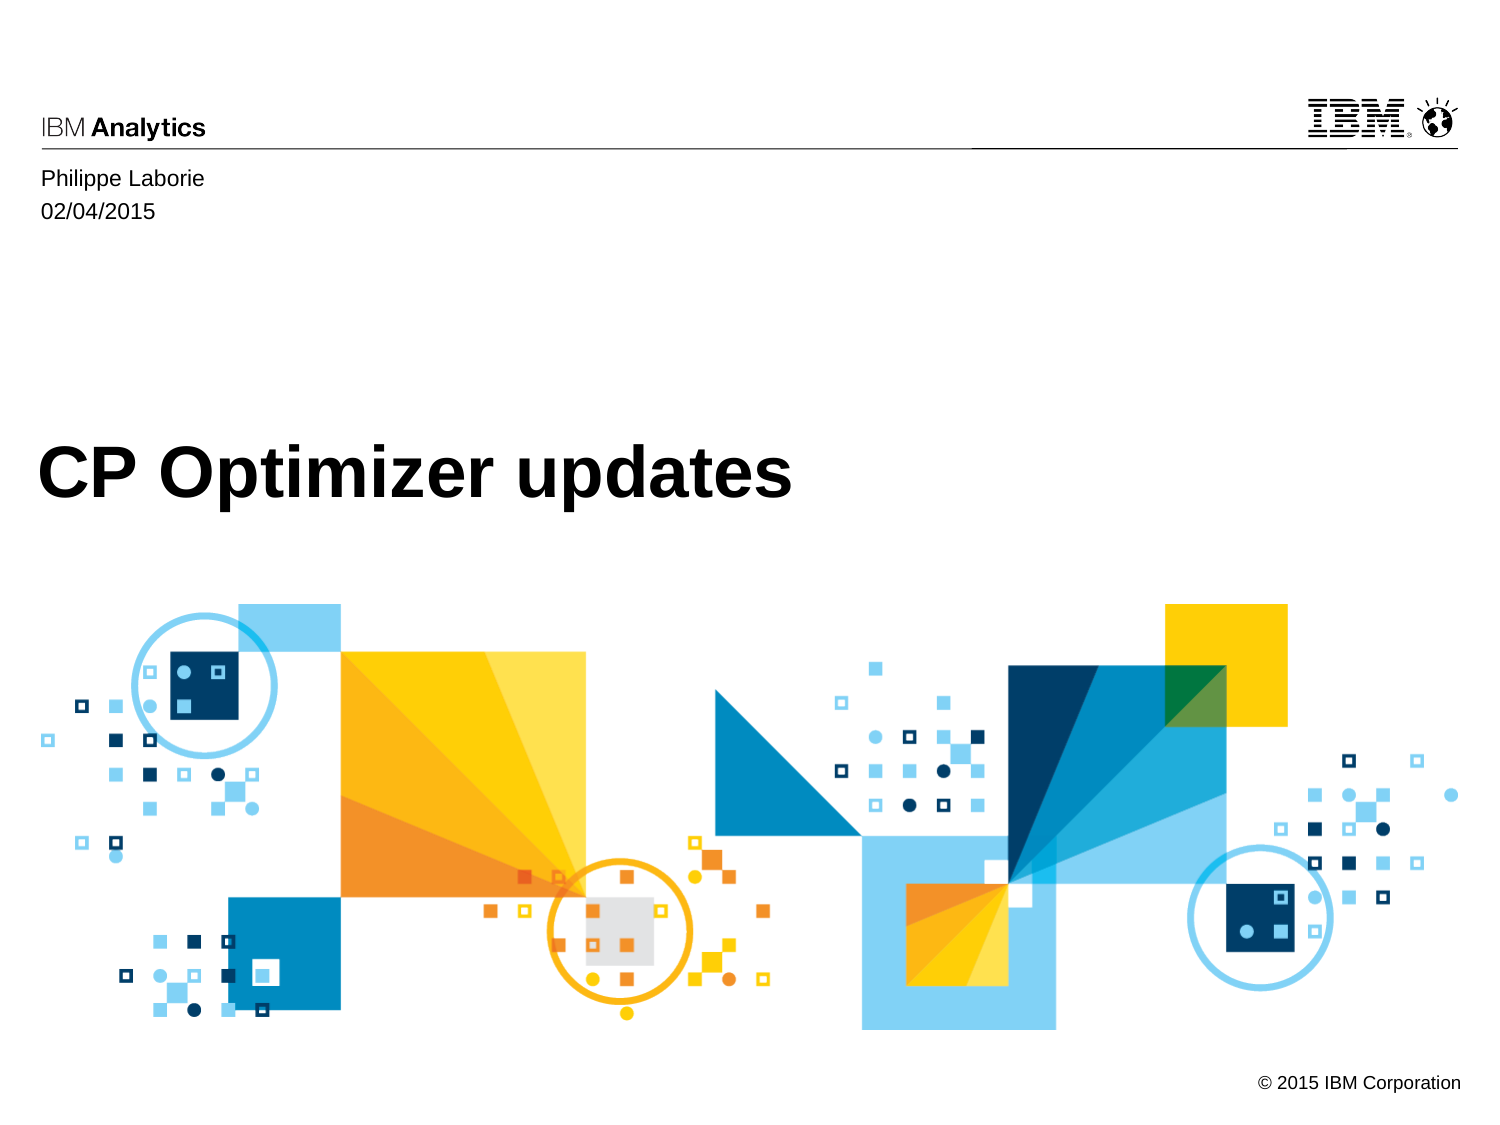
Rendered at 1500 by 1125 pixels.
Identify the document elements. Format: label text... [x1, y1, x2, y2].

text_box CP Optimizer updates [37, 343, 1380, 520]
picture [1294, 83, 1469, 150]
picture [24, 99, 224, 156]
picture [41, 604, 1458, 1030]
text_box Philippe Laborie 02/04/2015 [40, 150, 830, 232]
